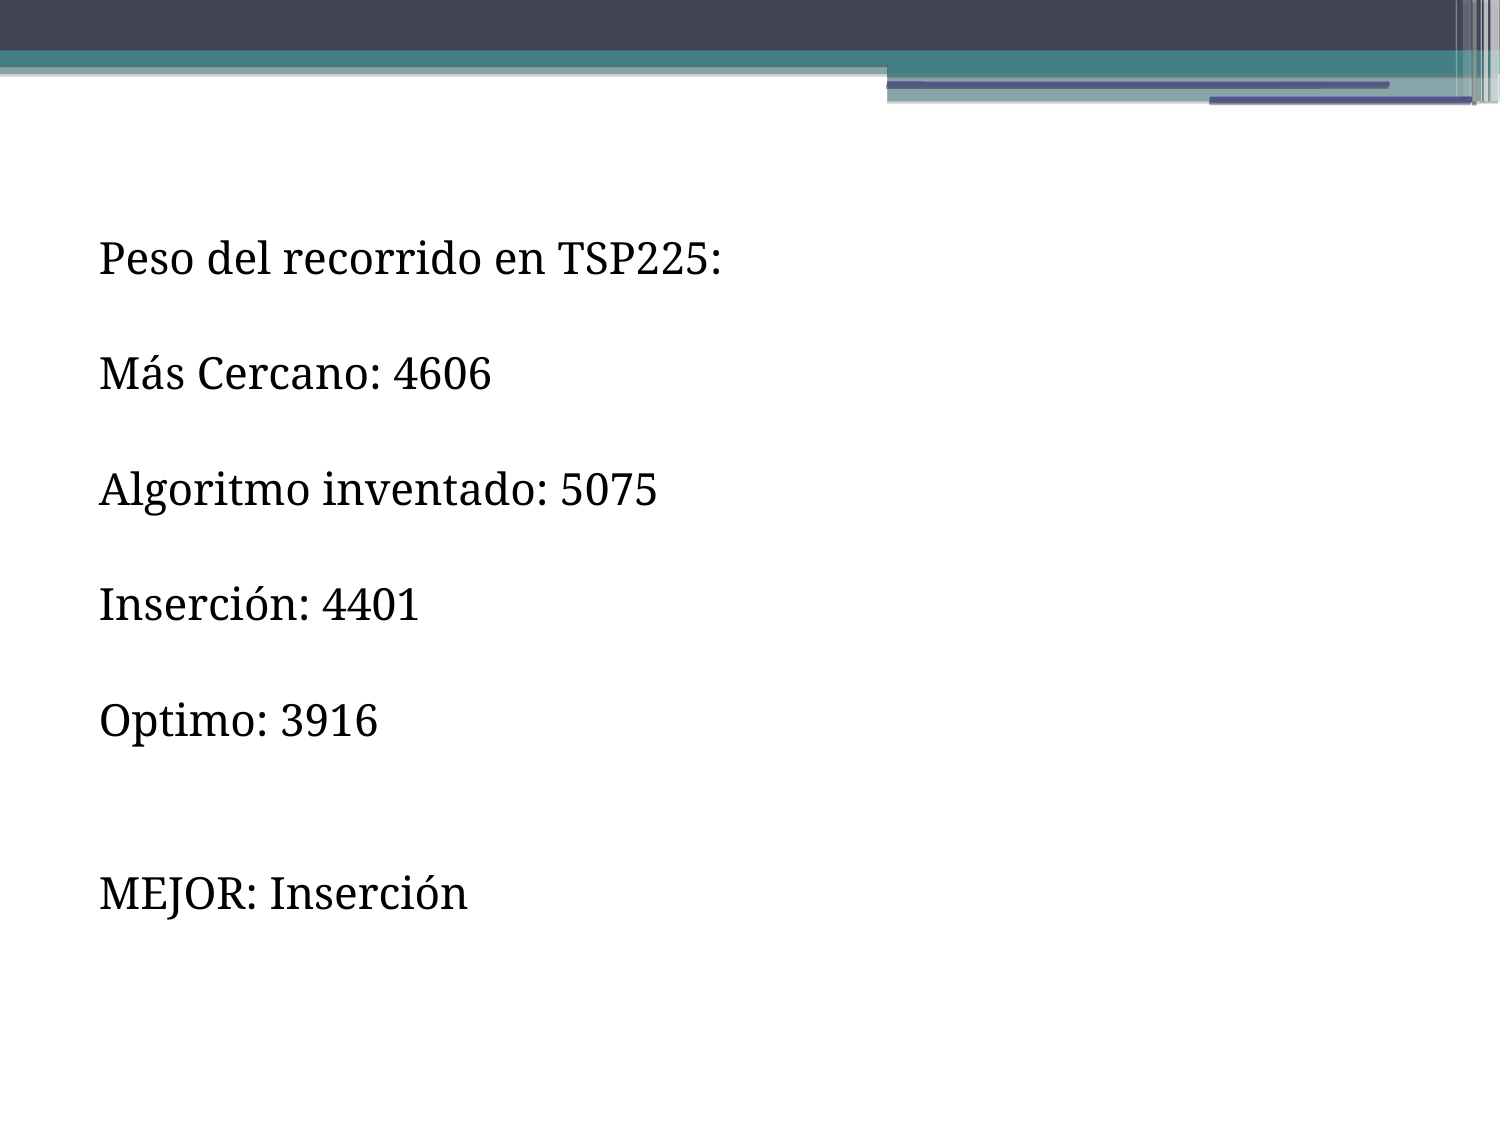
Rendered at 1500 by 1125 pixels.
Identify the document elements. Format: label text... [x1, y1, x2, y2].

list Peso del recorrido en TSP225: Más Cercano: 4606 Algoritmo inventado: 5075 Inserción: 4401 Optimo: 3916 MEJOR: Inserción [70, 222, 1421, 933]
